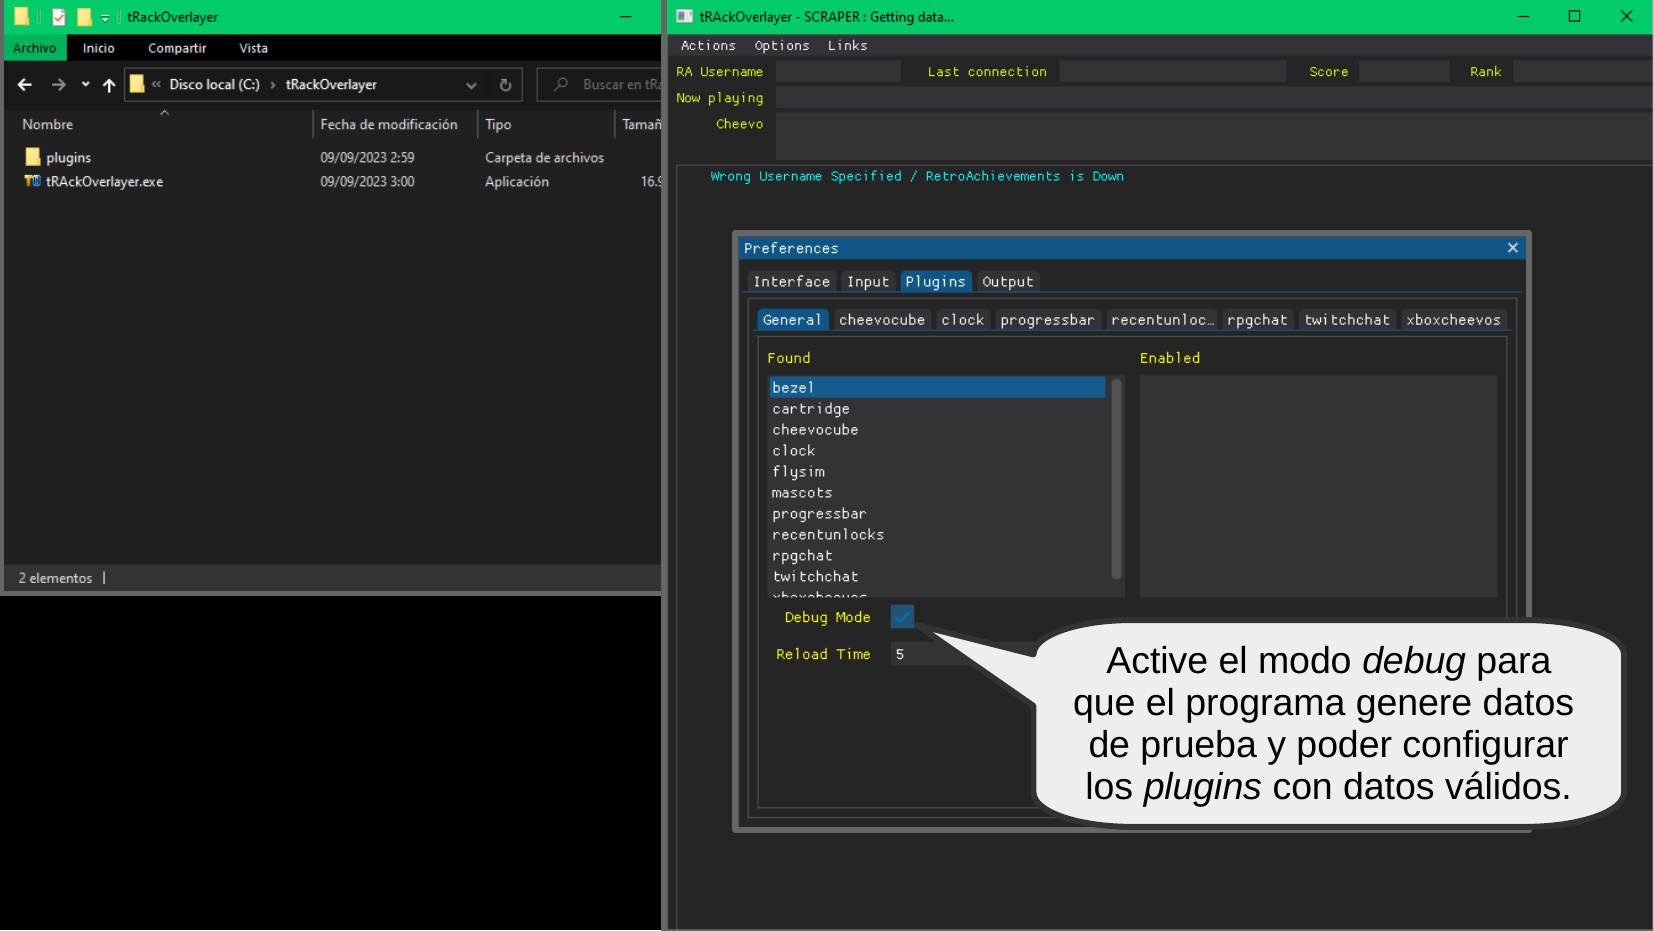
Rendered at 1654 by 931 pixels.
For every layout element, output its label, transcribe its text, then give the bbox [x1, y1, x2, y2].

picture [3, 0, 661, 591]
text_box Active el modo debug para que el programa genere datos de prueba y poder configurar los plugins con datos válidos. [917, 620, 1625, 827]
picture [666, 0, 1654, 931]
